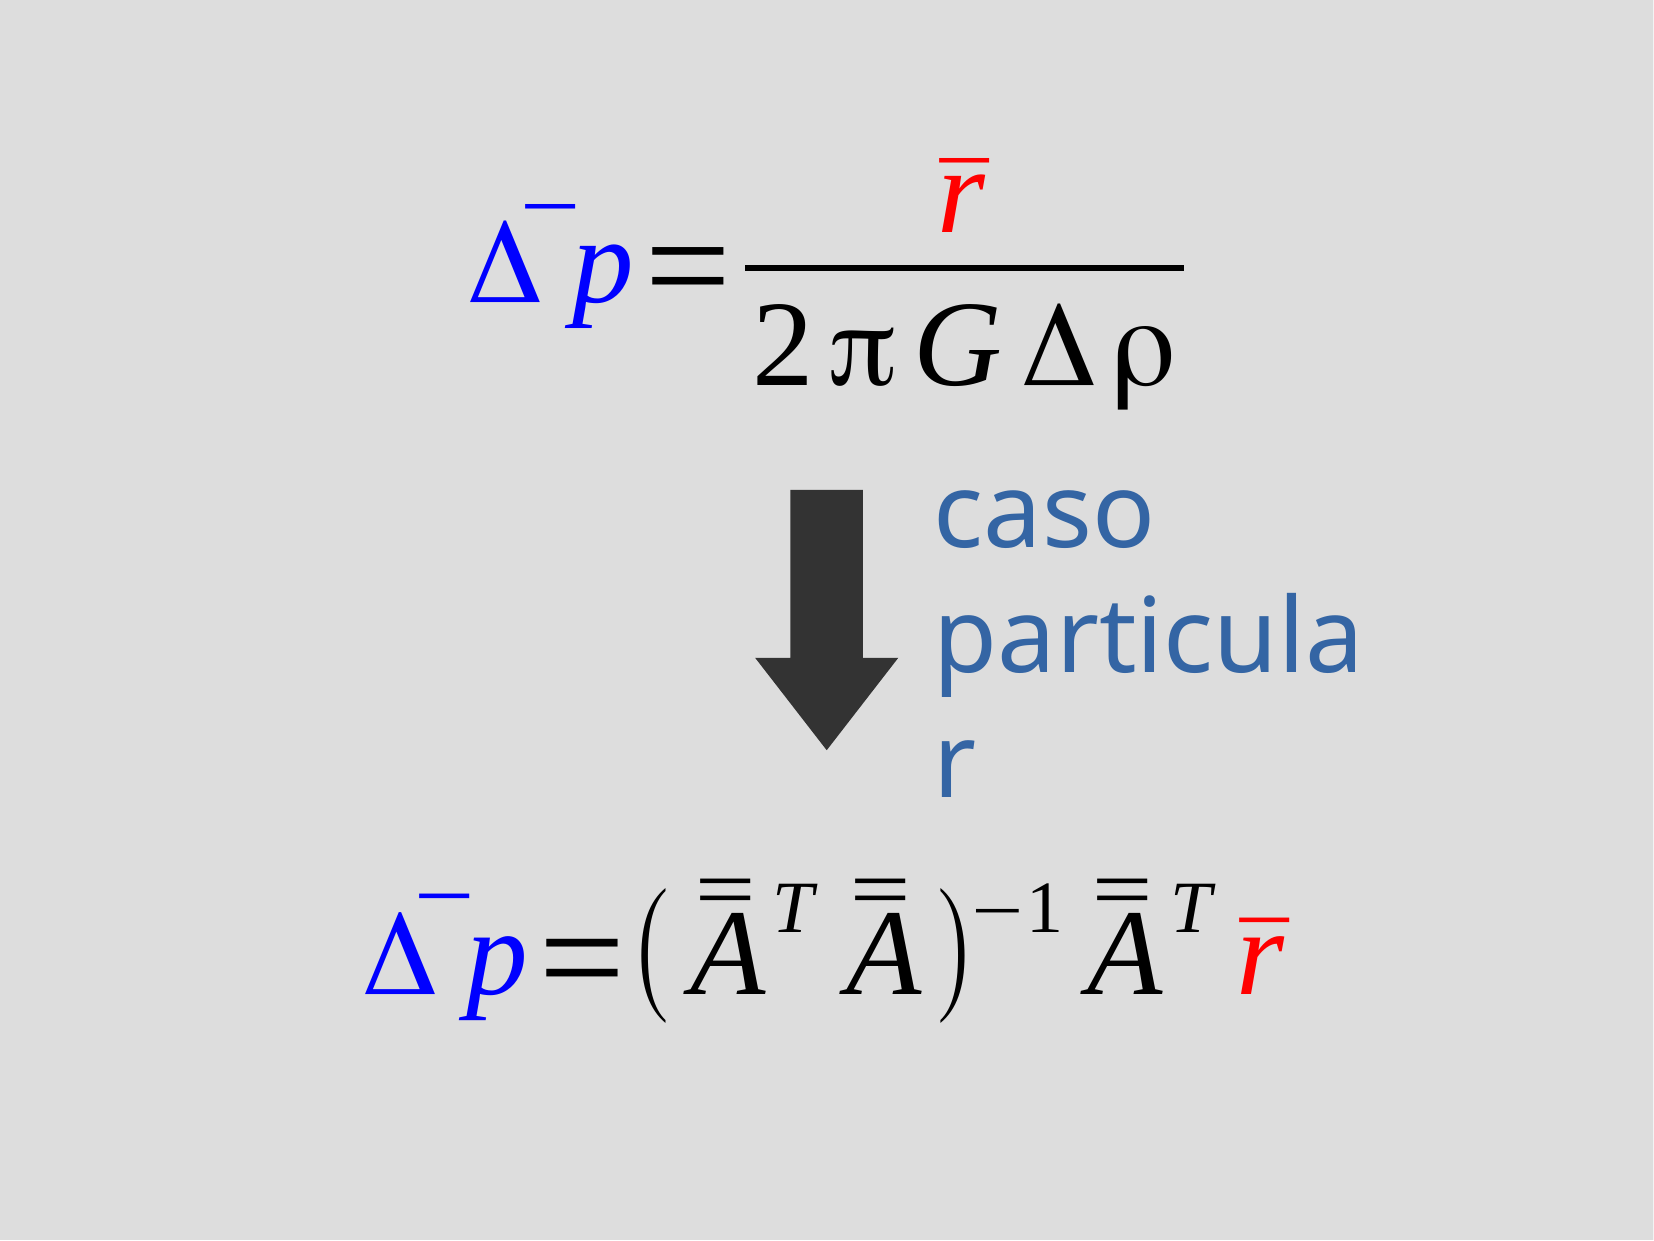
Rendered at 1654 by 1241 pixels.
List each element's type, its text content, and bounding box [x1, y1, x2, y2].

text_box [755, 489, 899, 751]
title caso particular [917, 429, 1381, 769]
chart [351, 866, 1302, 1029]
chart [457, 123, 1197, 417]
